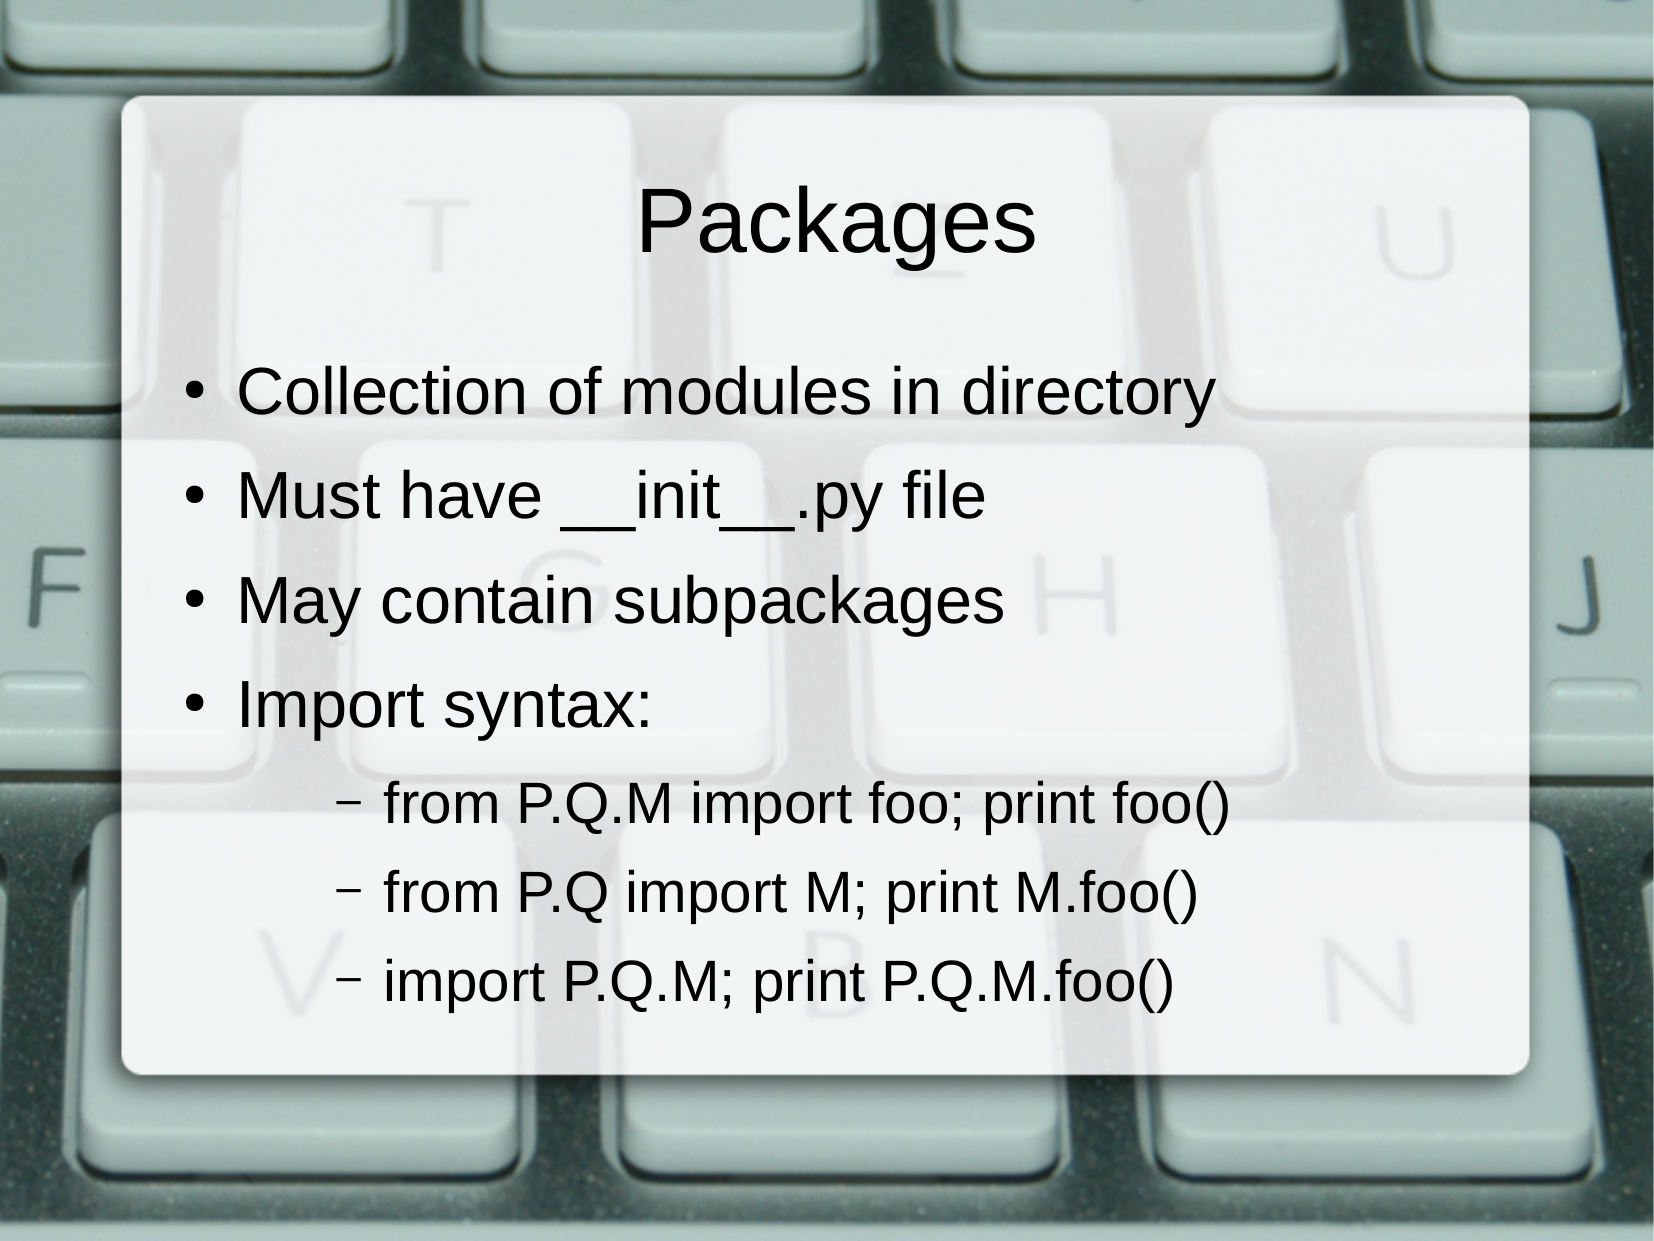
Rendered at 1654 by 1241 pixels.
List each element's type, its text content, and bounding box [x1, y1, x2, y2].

list Collection of modules in directory Must have __init__.py file May contain subpackages Import syntax: from P.Q.M import foo; print foo() from P.Q import M; print M.foo() import P.Q.M; print P.Q.M.foo() [147, 354, 1506, 1241]
picture [0, 0, 1654, 1241]
title Packages [135, 117, 1506, 325]
